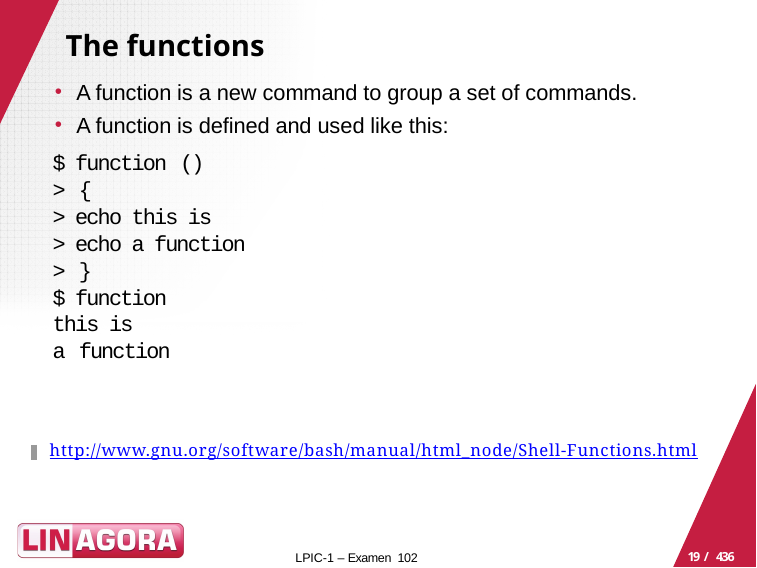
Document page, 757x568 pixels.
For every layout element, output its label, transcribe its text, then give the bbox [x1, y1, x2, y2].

picture [0, 0, 352, 352]
slide_number <numéro> / 436 [683, 549, 747, 568]
text_box A function is a new command to group a set of commands. A function is defined and used like this: $ function () > { > echo this is > echo a function > } $ function this is a function [52, 77, 727, 363]
title The functions [63, 26, 692, 62]
text_box [17, 519, 184, 562]
footer LPIC-1 – Examen 102 [293, 549, 420, 568]
text_box http://www.gnu.org/software/bash/manual/html_node/Shell-Functions.html [47, 439, 709, 463]
